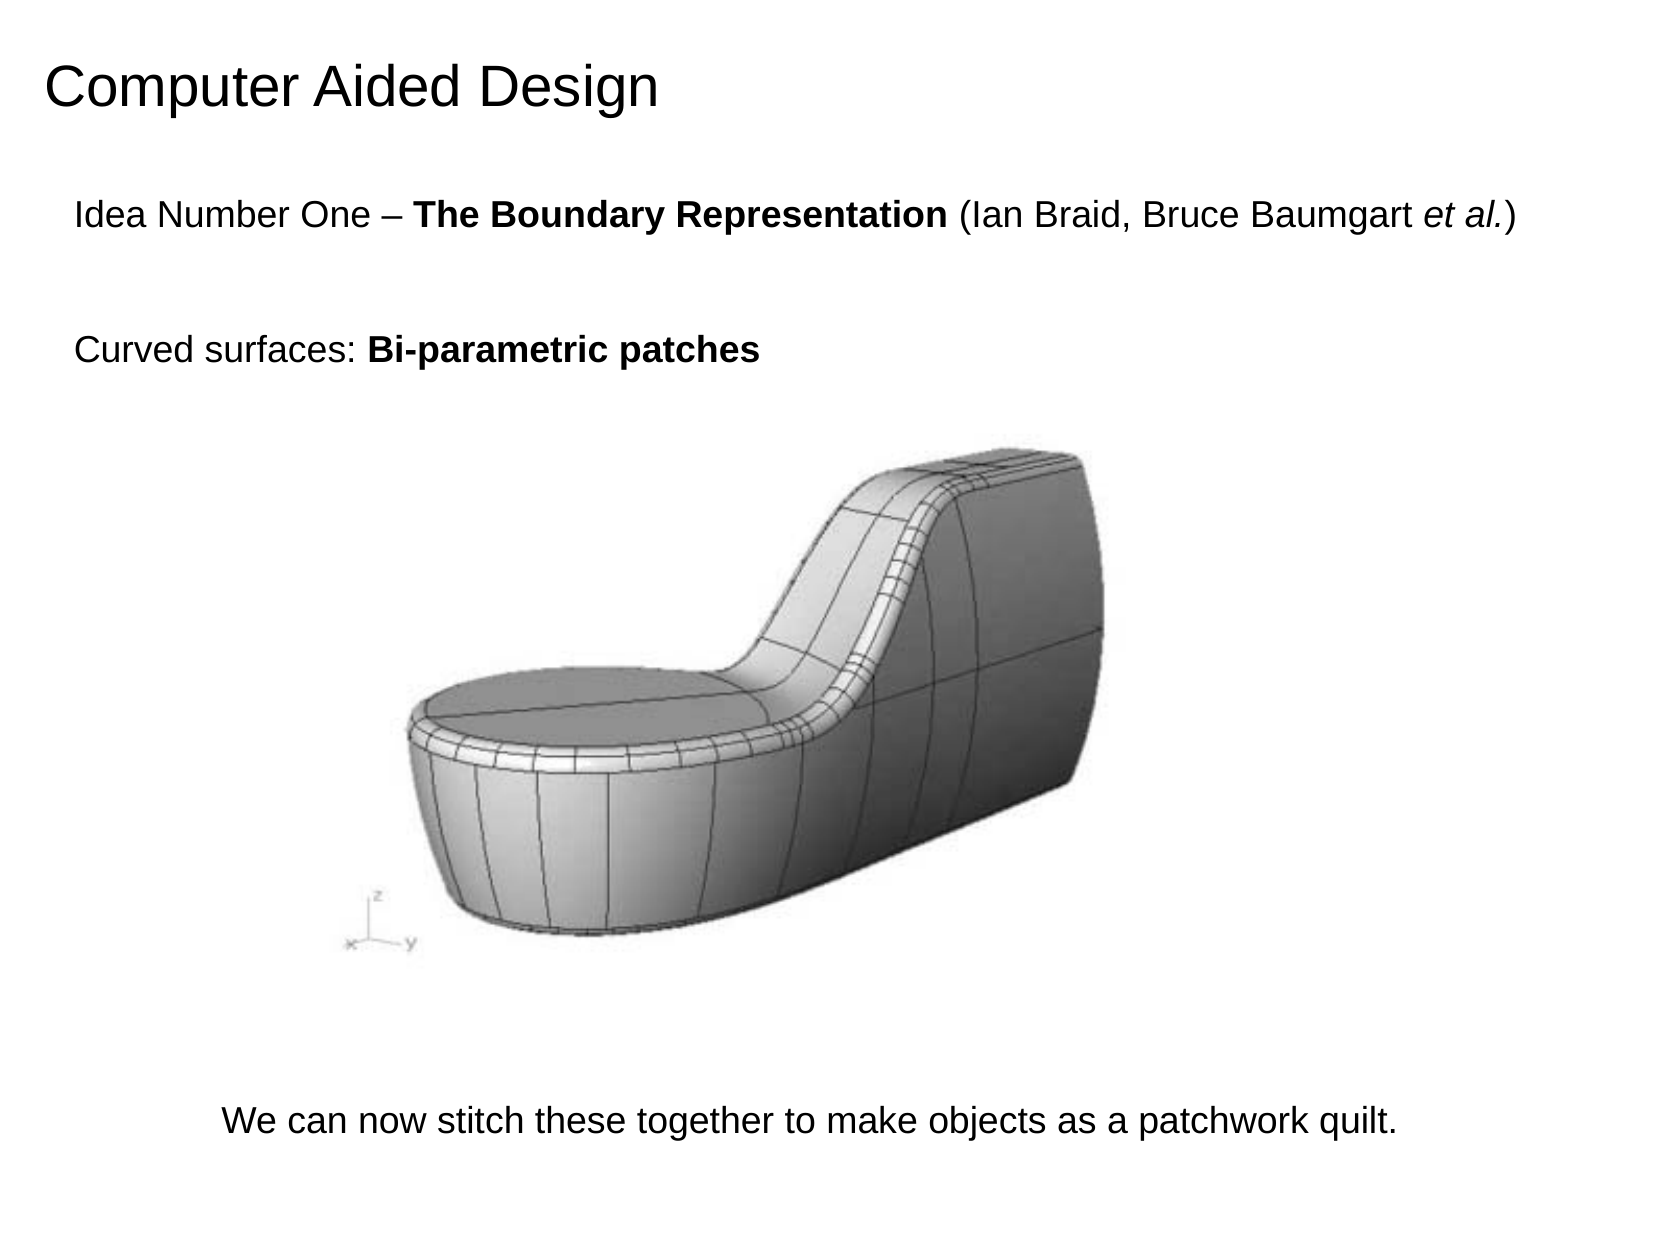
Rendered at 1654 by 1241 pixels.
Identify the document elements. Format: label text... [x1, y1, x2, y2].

text_box Idea Number One – The Boundary Representation (Ian Braid, Bruce Baumgart et al.) [59, 186, 1625, 250]
text_box Computer Aided Design [29, 46, 1625, 135]
text_box Curved surfaces: Bi-parametric patches [59, 321, 1536, 385]
text_box We can now stitch these together to make objects as a patchwork quilt. [206, 1092, 1625, 1154]
picture [324, 418, 1159, 975]
